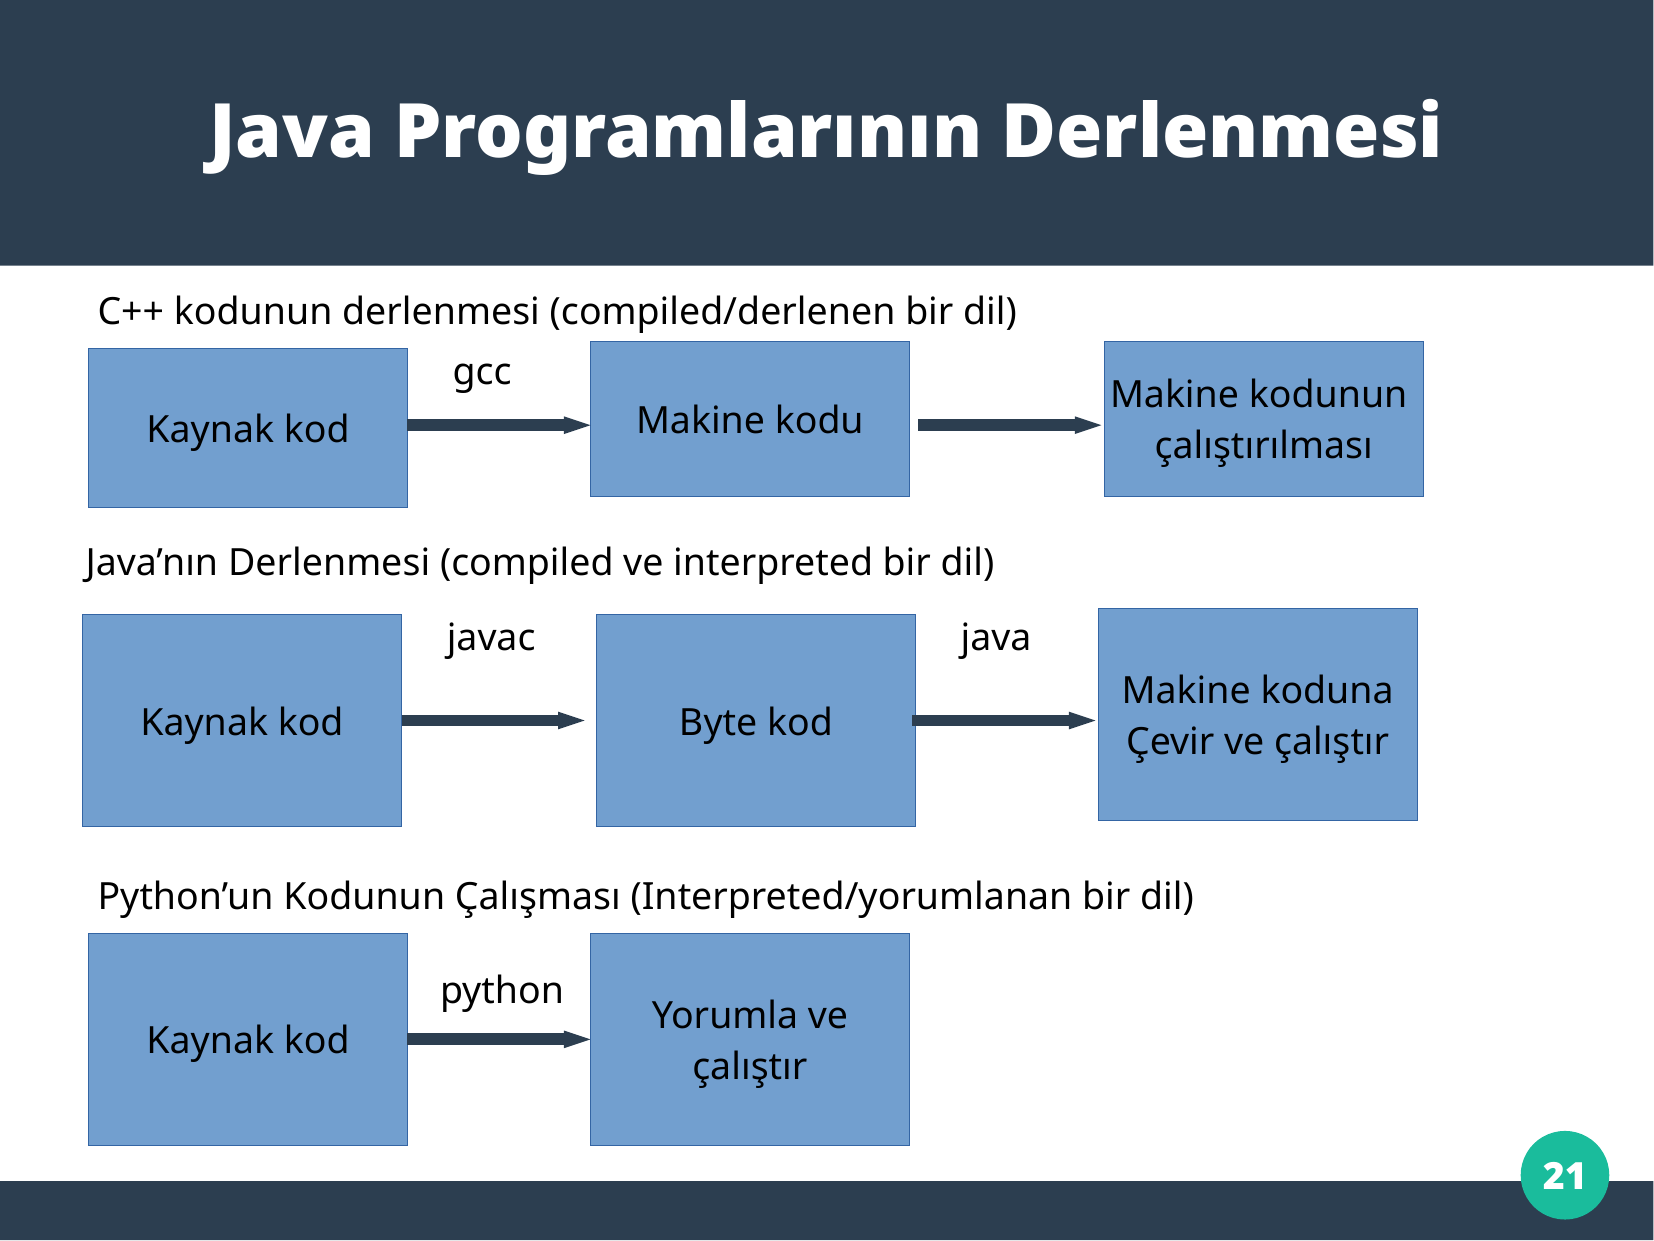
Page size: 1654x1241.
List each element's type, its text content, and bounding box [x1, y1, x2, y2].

text_box Kaynak kod [88, 933, 408, 1146]
text_box Kaynak kod [88, 348, 408, 508]
text_box Makine koduna Çevir ve çalıştır [1098, 608, 1418, 821]
text_box Java’nın Derlenmesi (compiled ve interpreted bir dil) [70, 527, 1267, 591]
text_box Kaynak kod [82, 614, 402, 827]
text_box python [425, 956, 587, 1016]
text_box C++ kodunun derlenmesi (compiled/derlenen bir dil) [82, 277, 1108, 336]
title Java Programlarının Derlenmesi [59, 49, 1595, 207]
text_box javac [432, 603, 562, 662]
text_box gcc [438, 337, 533, 396]
text_box Yorumla ve çalıştır [590, 933, 910, 1146]
text_box Byte kod [596, 614, 916, 827]
text_box Python’un Kodunun Çalışması (Interpreted/yorumlanan bir dil) [82, 862, 1279, 921]
text_box Makine kodu [590, 341, 910, 497]
text_box Makine kodunun çalıştırılması [1104, 341, 1424, 497]
text_box java [945, 603, 1055, 662]
